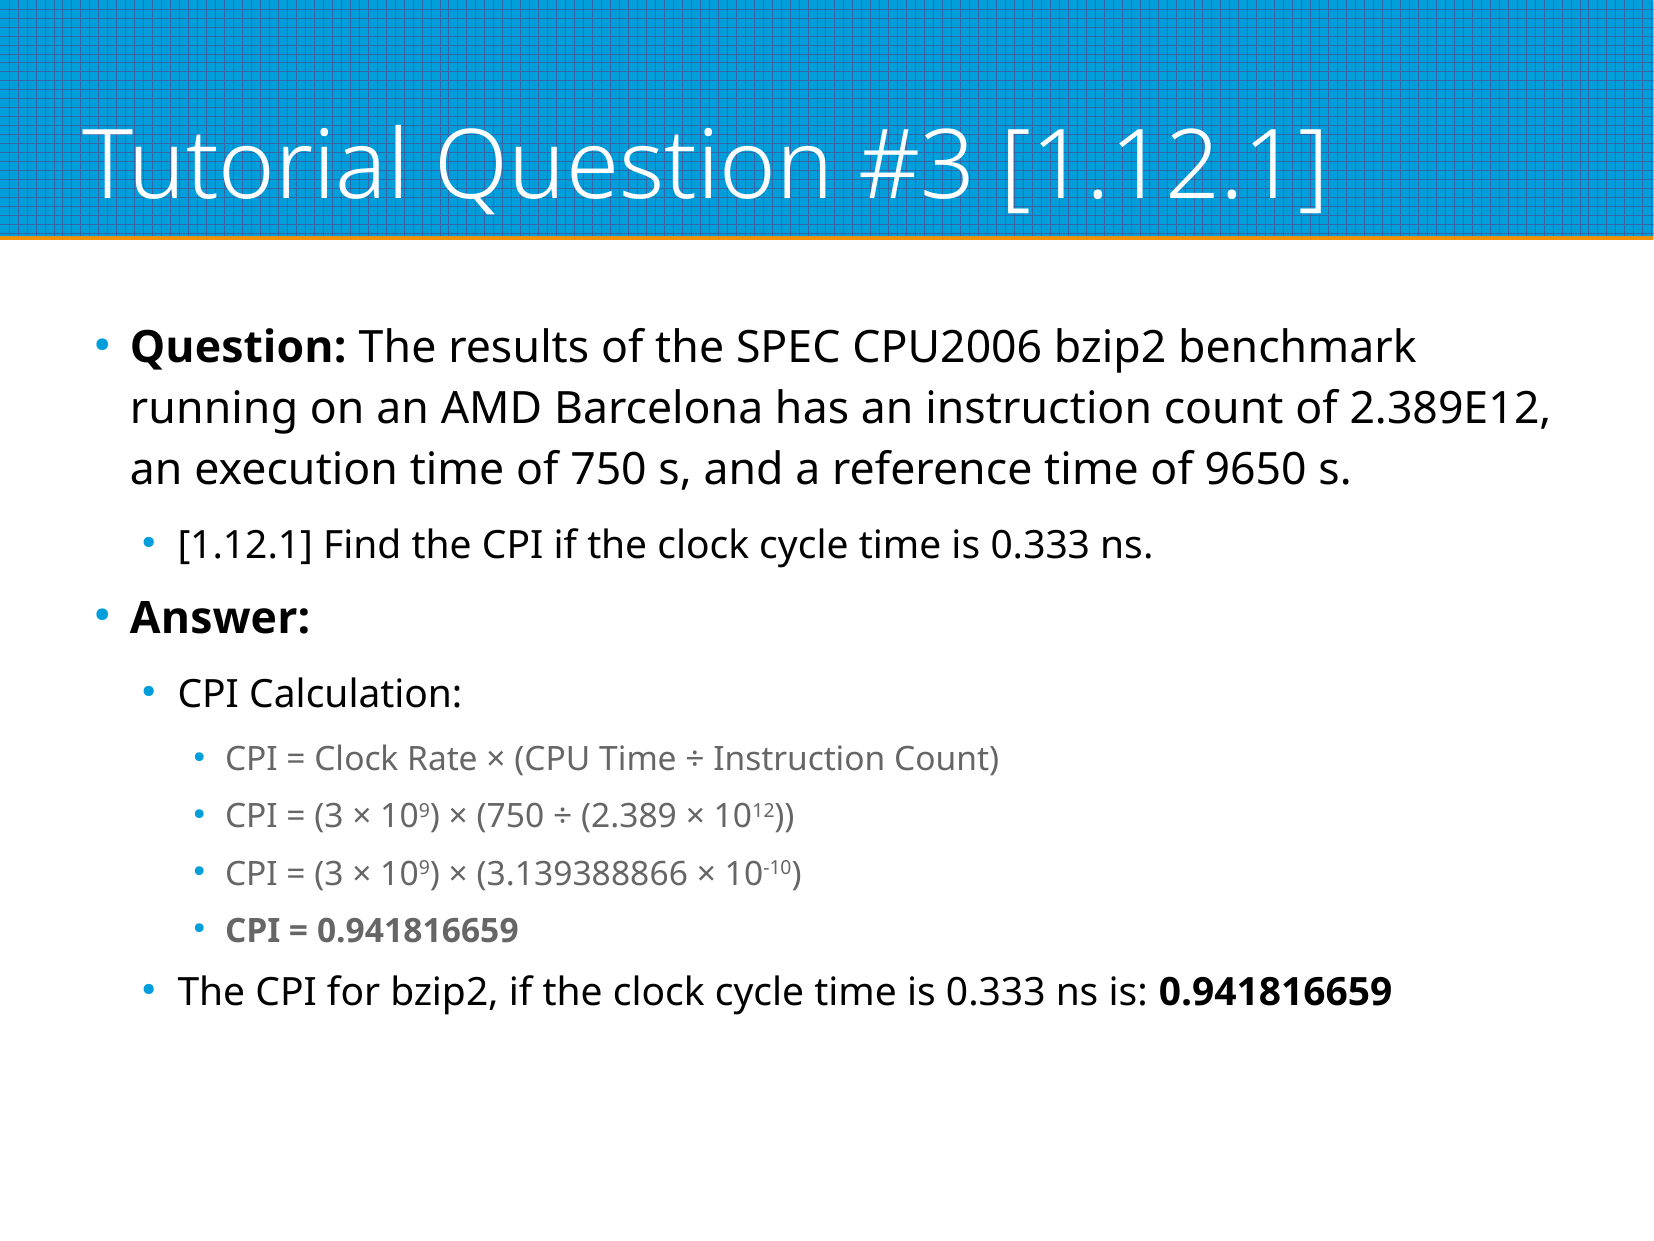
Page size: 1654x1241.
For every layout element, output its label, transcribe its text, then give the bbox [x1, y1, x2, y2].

list Question: The results of the SPEC CPU2006 bzip2 benchmark running on an AMD Barcelona has an instruction count of 2.389E12, an execution time of 750 s, and a reference time of 9650 s. [1.12.1] Find the CPI if the clock cycle time is 0.333 ns. Answer: CPI Calculation: CPI = Clock Rate × (CPU Time ÷ Instruction Count) CPI = (3 × 109) × (750 ÷ (2.389 × 1012)) CPI = (3 × 109) × (3.139388866 × 10-10) CPI = 0.941816659 The CPI for bzip2, if the clock cycle time is 0.333 ns is: 0.941816659 [82, 314, 1563, 1081]
title Tutorial Question #3 [1.12.1] [82, 19, 1571, 227]
